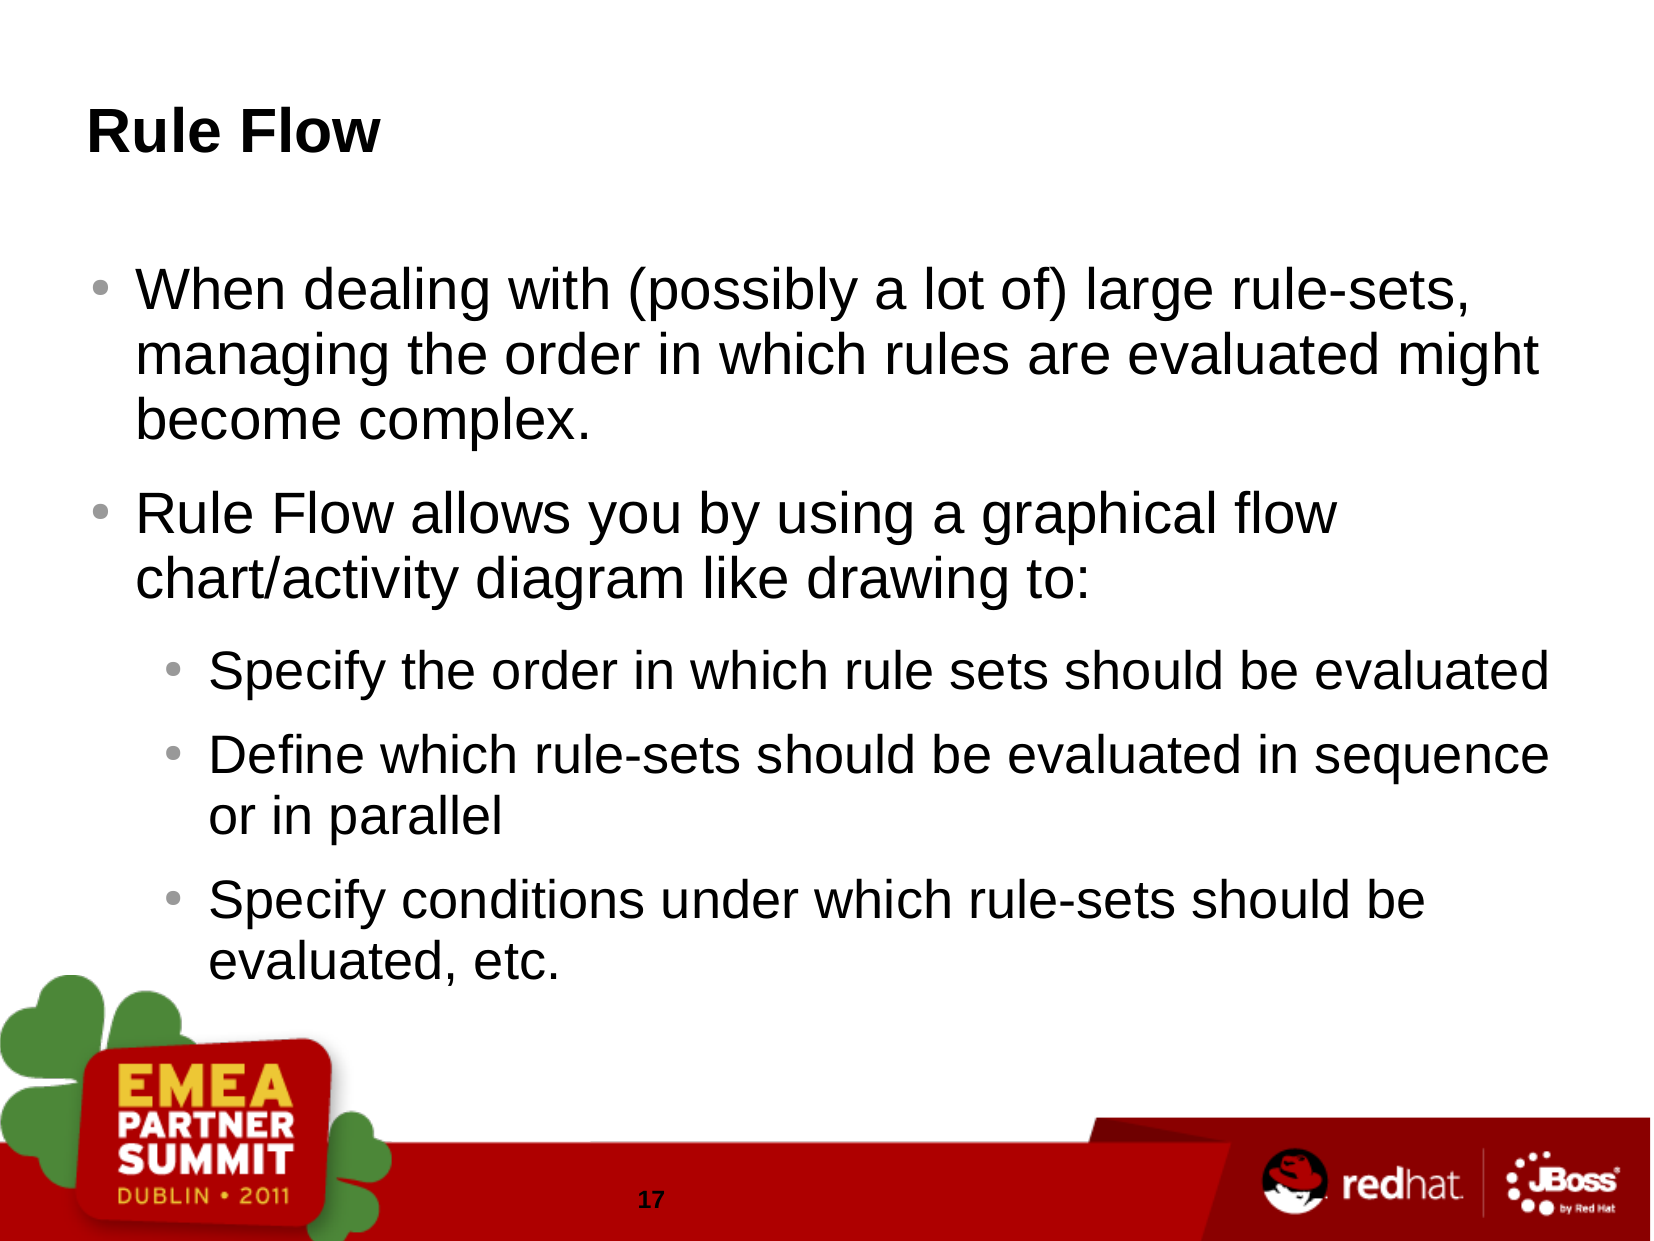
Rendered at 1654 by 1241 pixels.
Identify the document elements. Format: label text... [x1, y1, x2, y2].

title Rule Flow [86, 37, 1576, 226]
list When dealing with (possibly a lot of) large rule-sets, managing the order in which rules are evaluated might become complex. Rule Flow allows you by using a graphical flow chart/activity diagram like drawing to: Specify the order in which rule sets should be evaluated Define which rule-sets should be evaluated in sequence or in parallel Specify conditions under which rule-sets should be evaluated, etc. [75, 256, 1564, 1051]
picture [0, 975, 1651, 1241]
